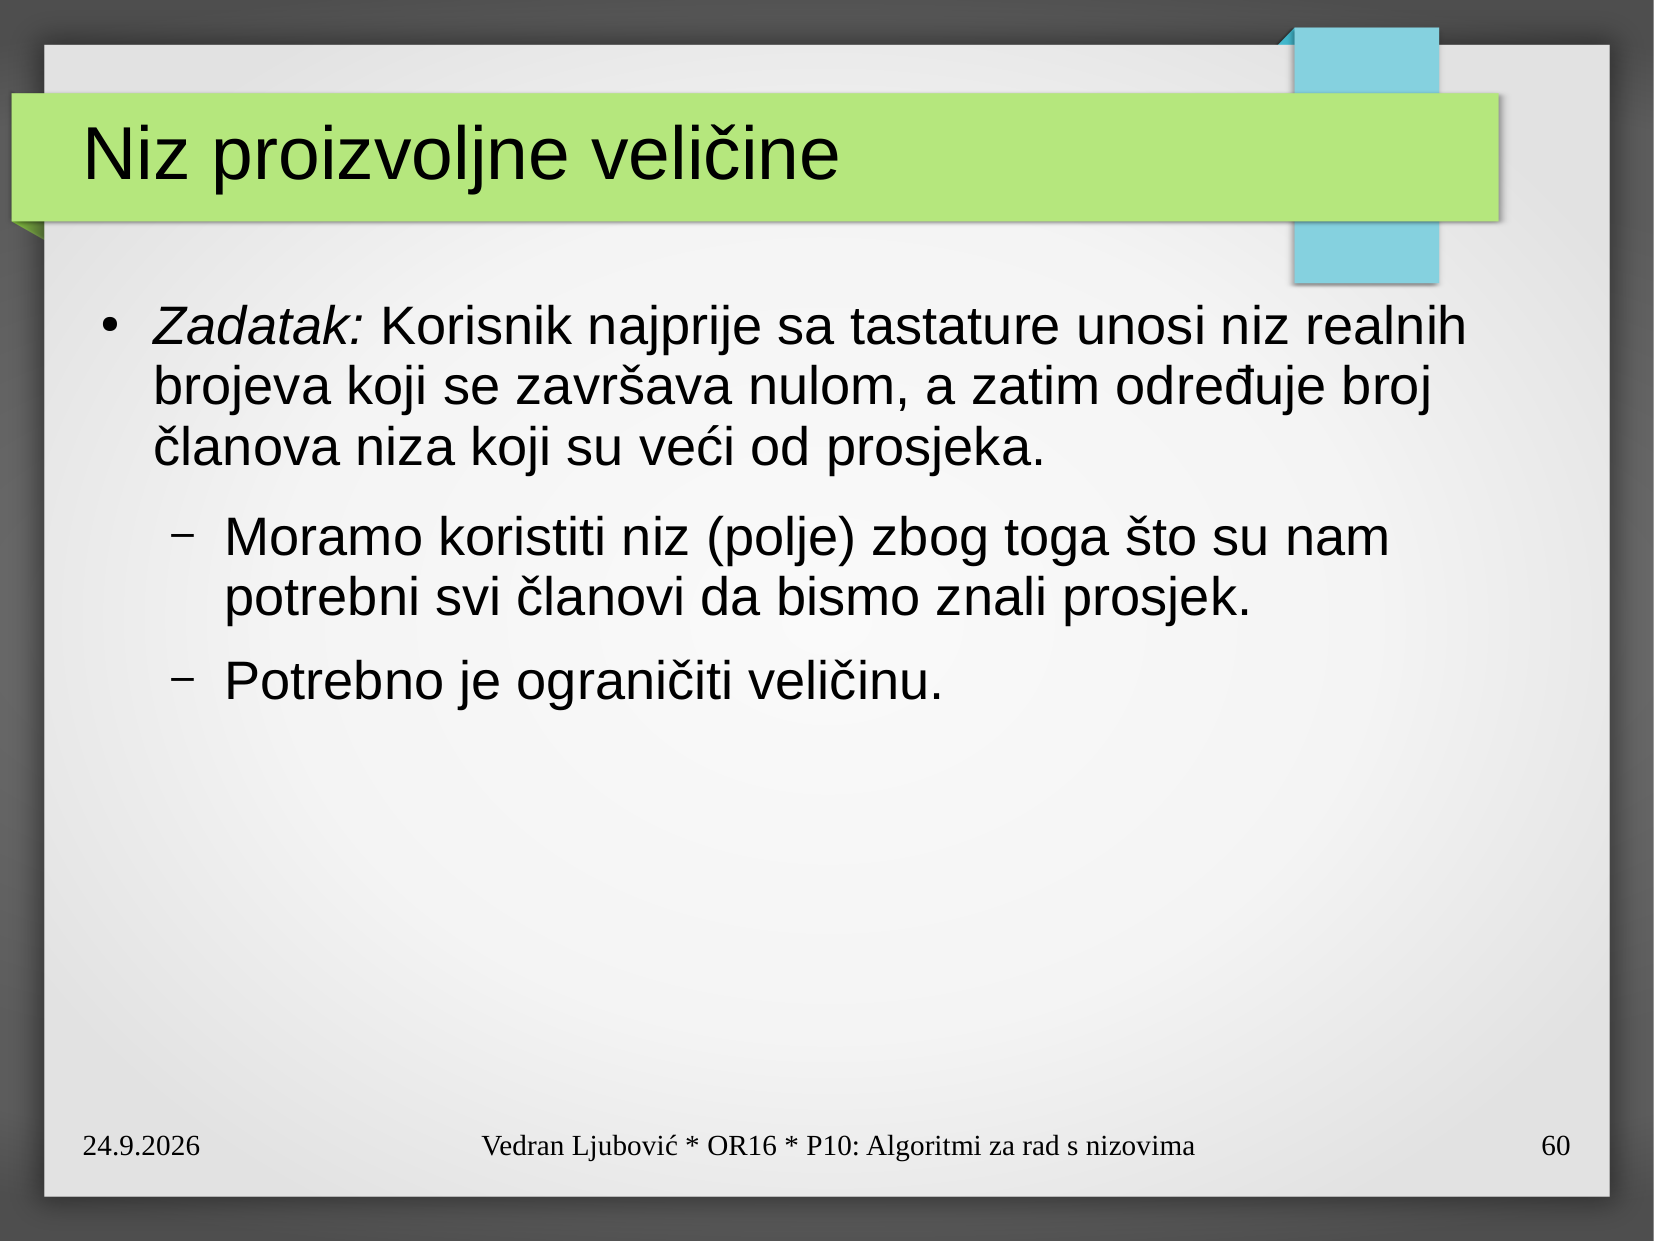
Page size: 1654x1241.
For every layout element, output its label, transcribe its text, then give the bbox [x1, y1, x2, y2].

title Niz proizvoljne veličine [82, 94, 1264, 213]
picture [0, 0, 1654, 1241]
list Zadatak: Korisnik najprije sa tastature unosi niz realnih brojeva koji se završava nulom, a zatim određuje broj članova niza koji su veći od prosjeka. Moramo koristiti niz (polje) zbog toga što su nam potrebni svi članovi da bismo znali prosjek. Potrebno je ograničiti veličinu. [82, 295, 1571, 1015]
